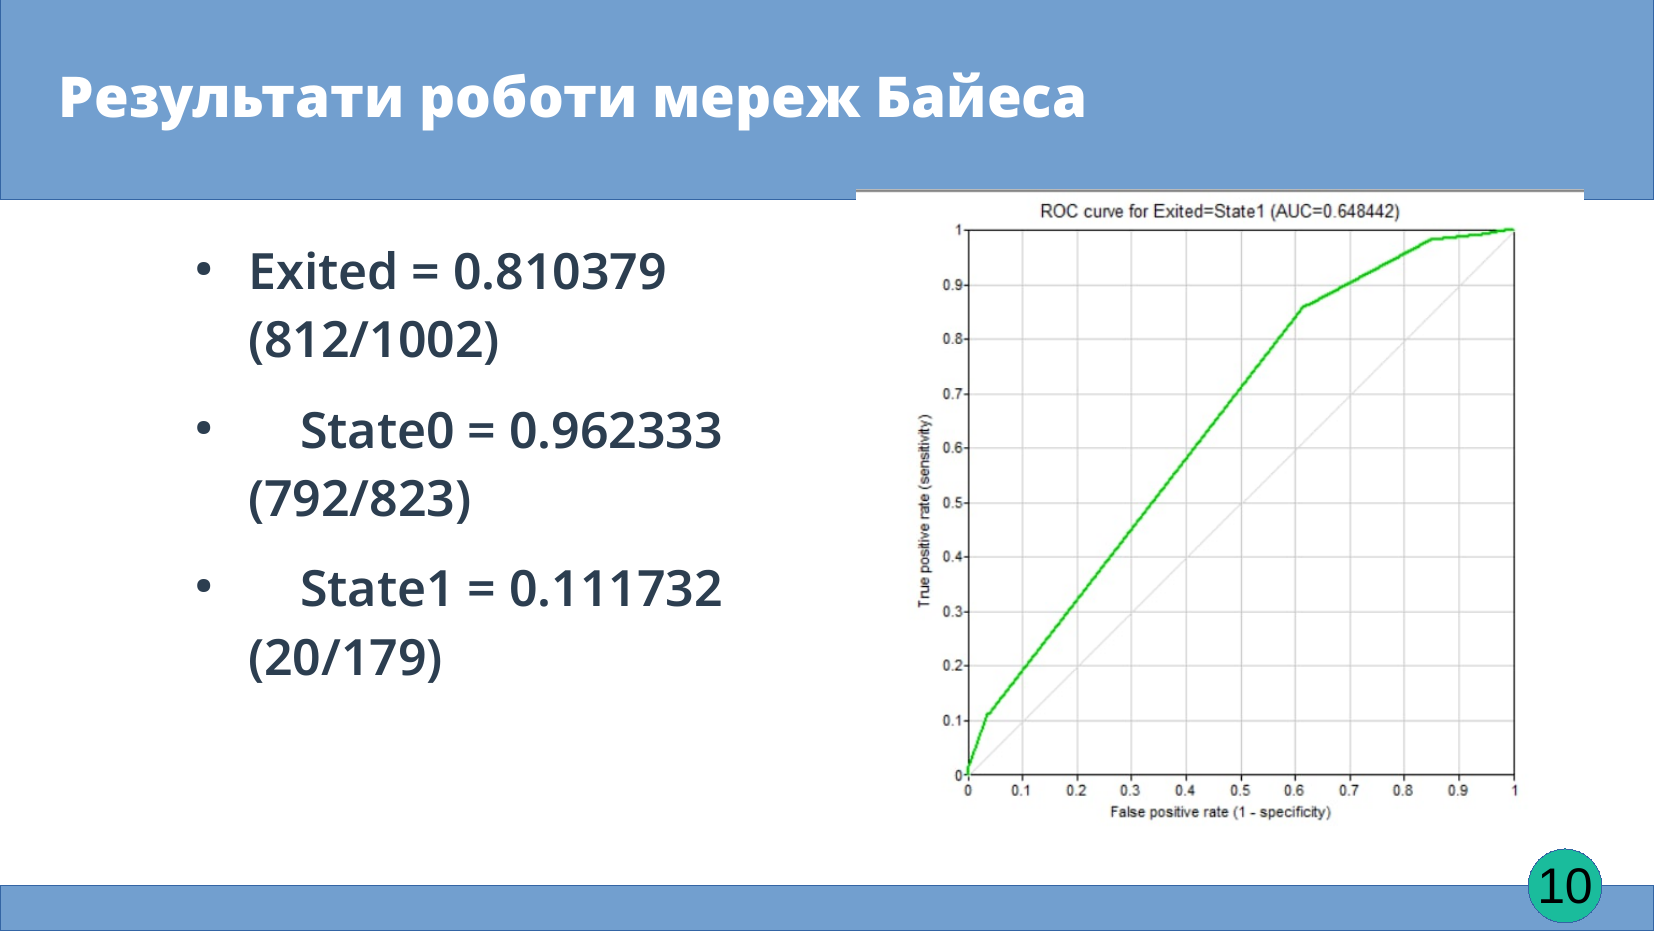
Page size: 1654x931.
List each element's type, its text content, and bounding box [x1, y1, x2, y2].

title Результати роботи мереж Байеса [59, 37, 1595, 155]
picture [856, 189, 1584, 827]
list Exited = 0.810379 (812/1002) State0 = 0.962333 (792/823) State1 = 0.111732 (20/179) [177, 236, 745, 776]
